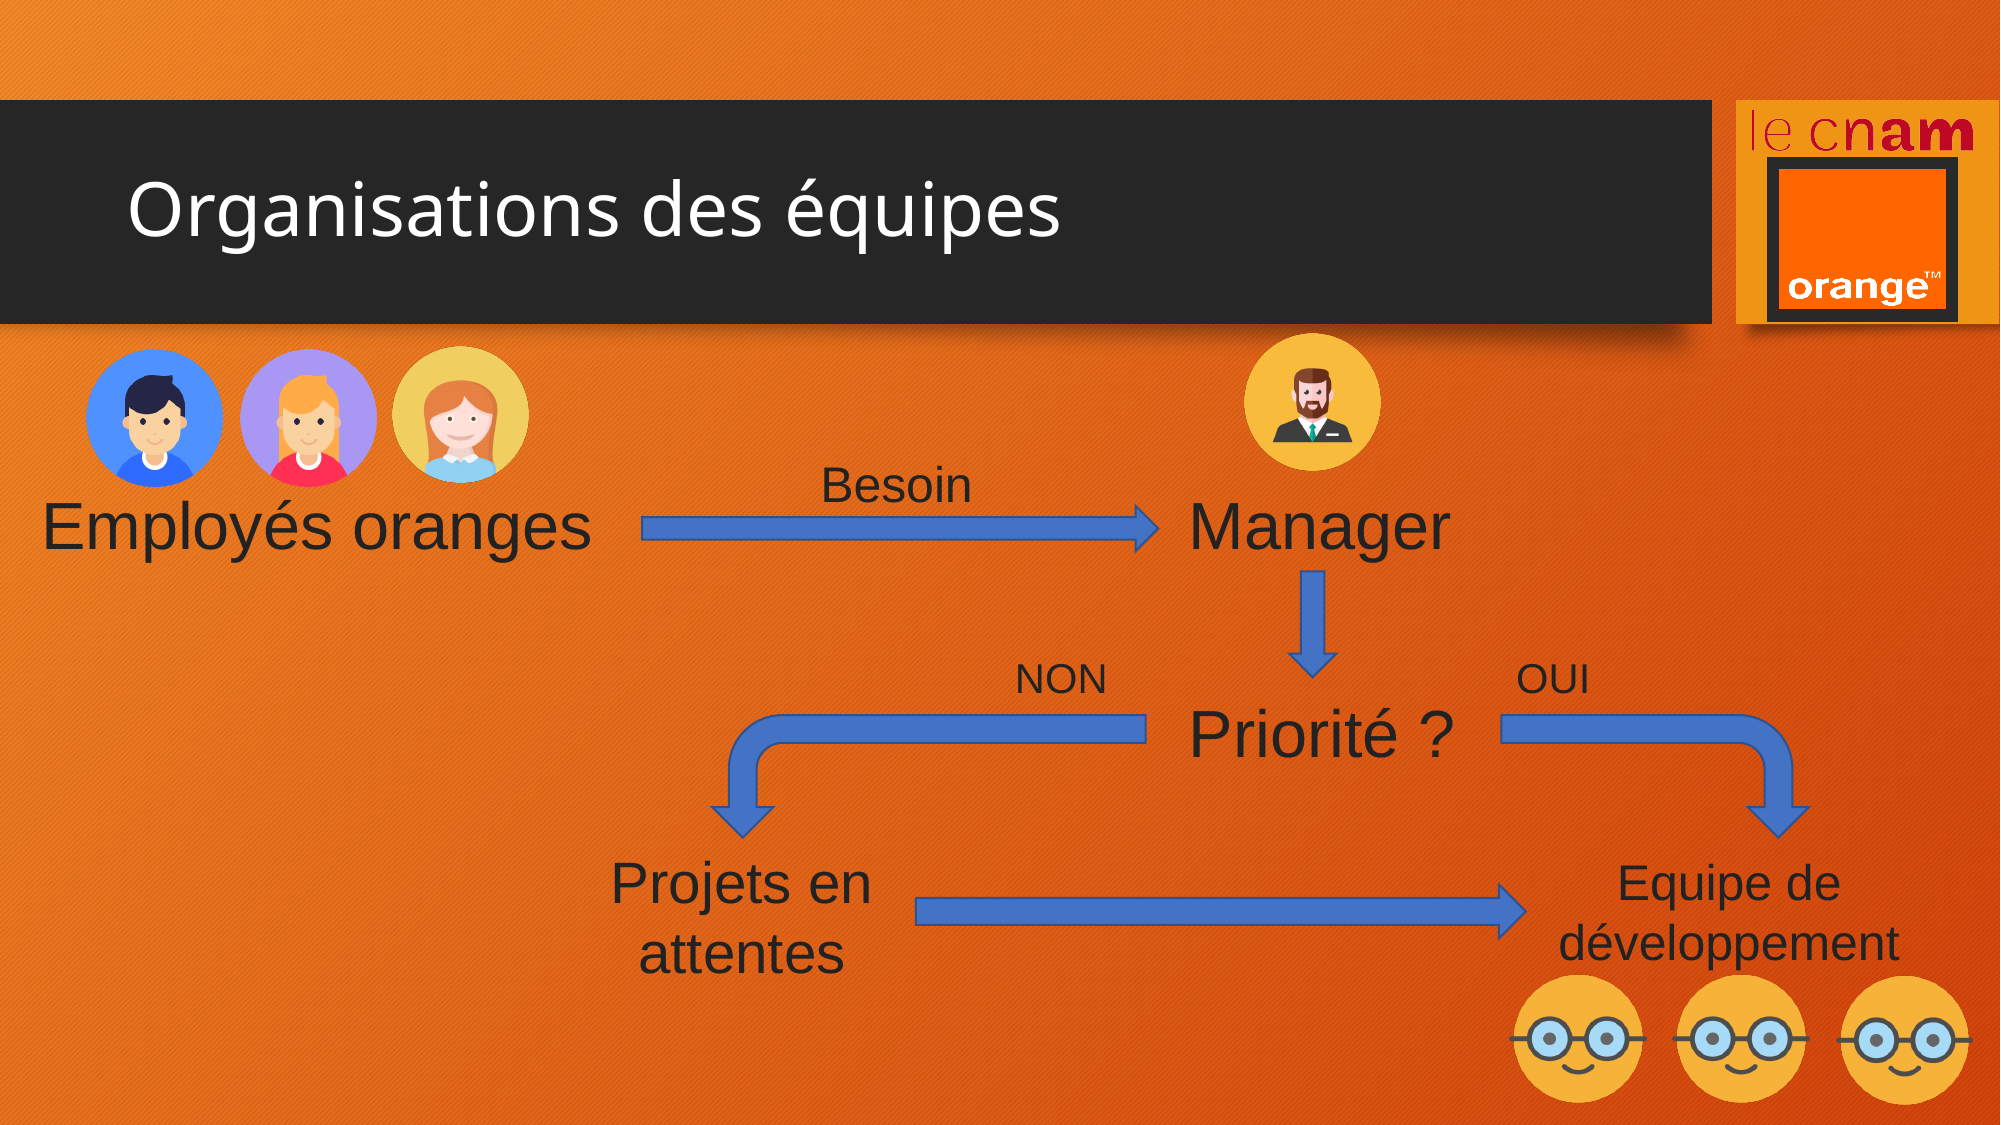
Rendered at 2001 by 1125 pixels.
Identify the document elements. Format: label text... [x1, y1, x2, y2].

text_box Projets en attentes [514, 838, 971, 993]
text_box [642, 505, 1159, 551]
picture [392, 346, 529, 483]
title Organisations des équipes [111, 123, 1689, 301]
picture [1779, 169, 1946, 310]
picture [1509, 978, 1647, 1107]
text_box [712, 715, 1146, 838]
text_box Employés oranges [26, 476, 608, 571]
picture [1244, 334, 1381, 471]
text_box NON [1000, 644, 1123, 709]
text_box [915, 884, 1526, 939]
picture [86, 350, 223, 487]
text_box Equipe de développement [1470, 843, 1988, 978]
text_box Priorité ? [1174, 684, 1470, 779]
text_box [1289, 571, 1337, 678]
text_box [1501, 715, 1810, 838]
text_box Besoin [806, 445, 988, 520]
text_box OUI [1501, 644, 1606, 709]
picture [1672, 978, 1810, 1107]
picture [240, 350, 377, 487]
picture [1836, 978, 1973, 1109]
text_box Manager [1174, 475, 1467, 571]
picture [1752, 110, 1973, 151]
